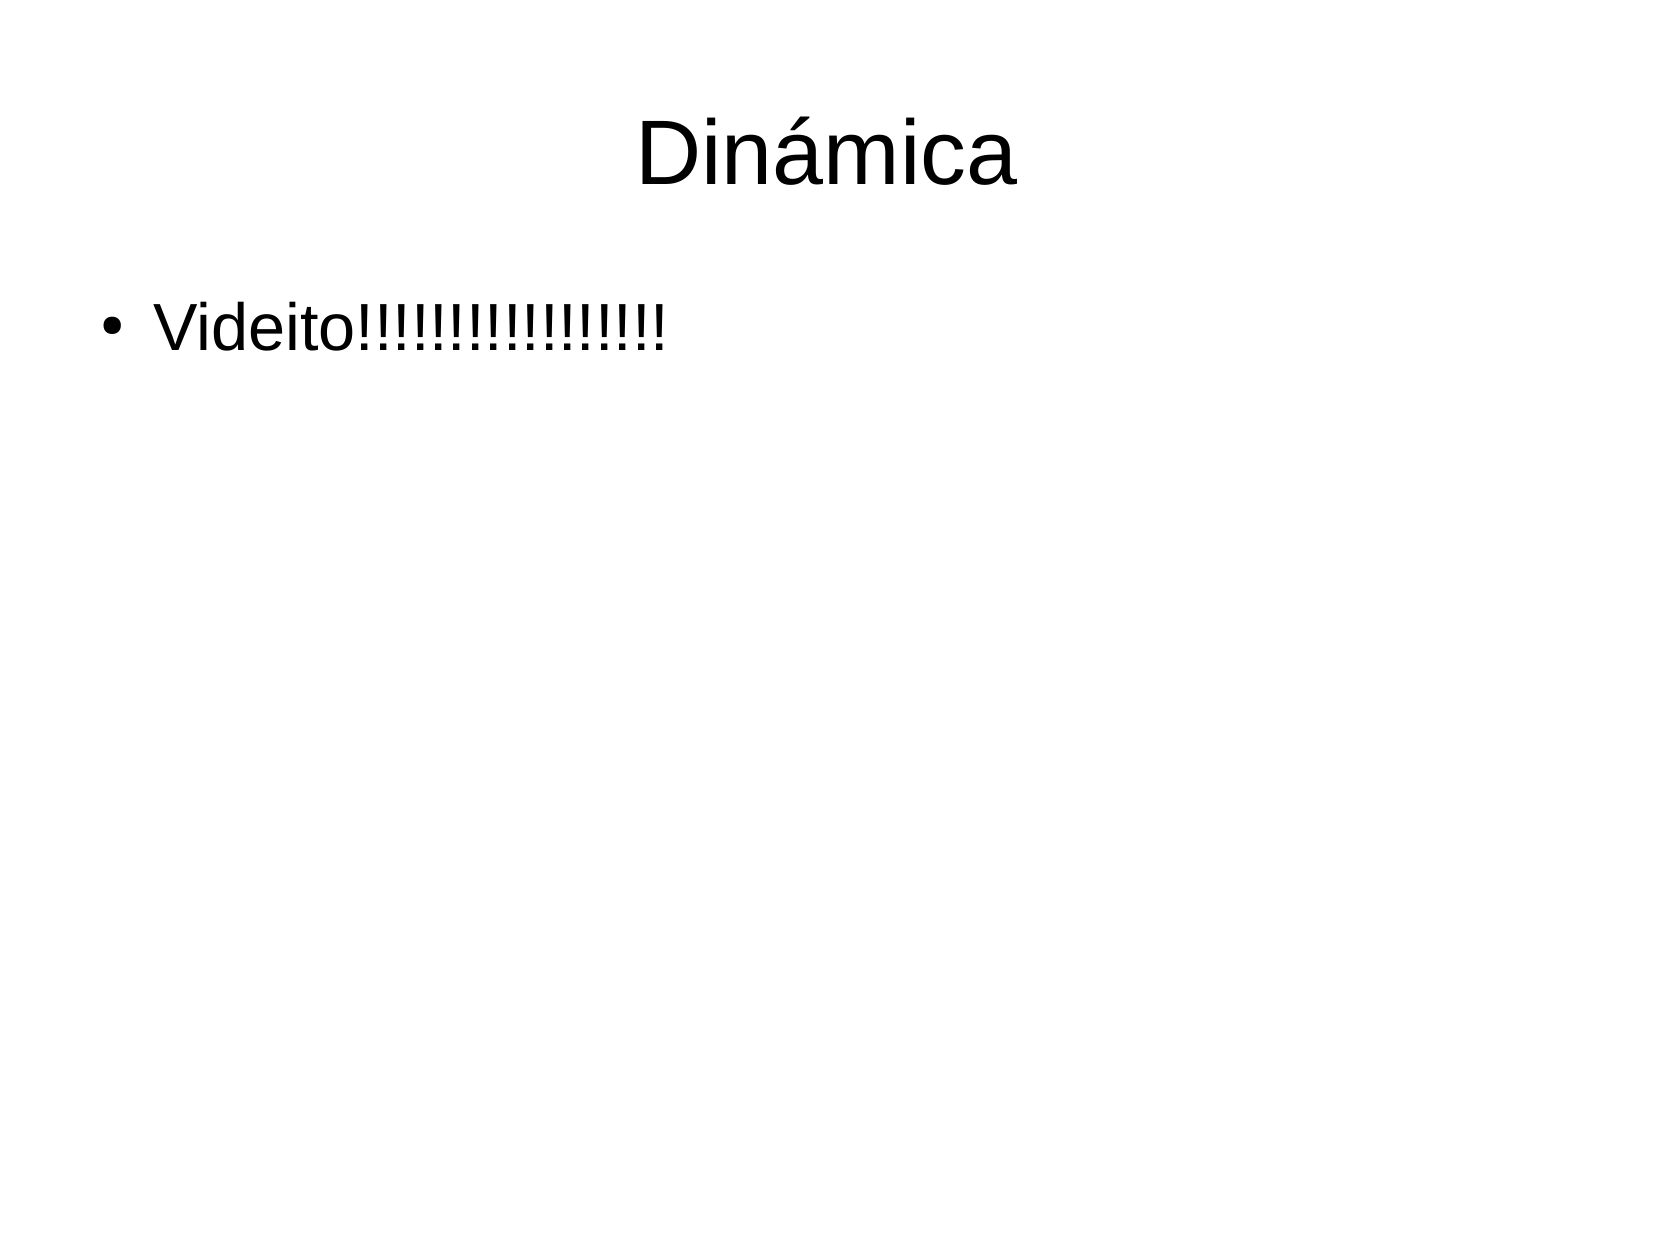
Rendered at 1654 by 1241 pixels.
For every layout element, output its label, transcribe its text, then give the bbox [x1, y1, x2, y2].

list Videito!!!!!!!!!!!!!!!!! [82, 290, 1571, 1010]
title Dinámica [82, 49, 1571, 257]
